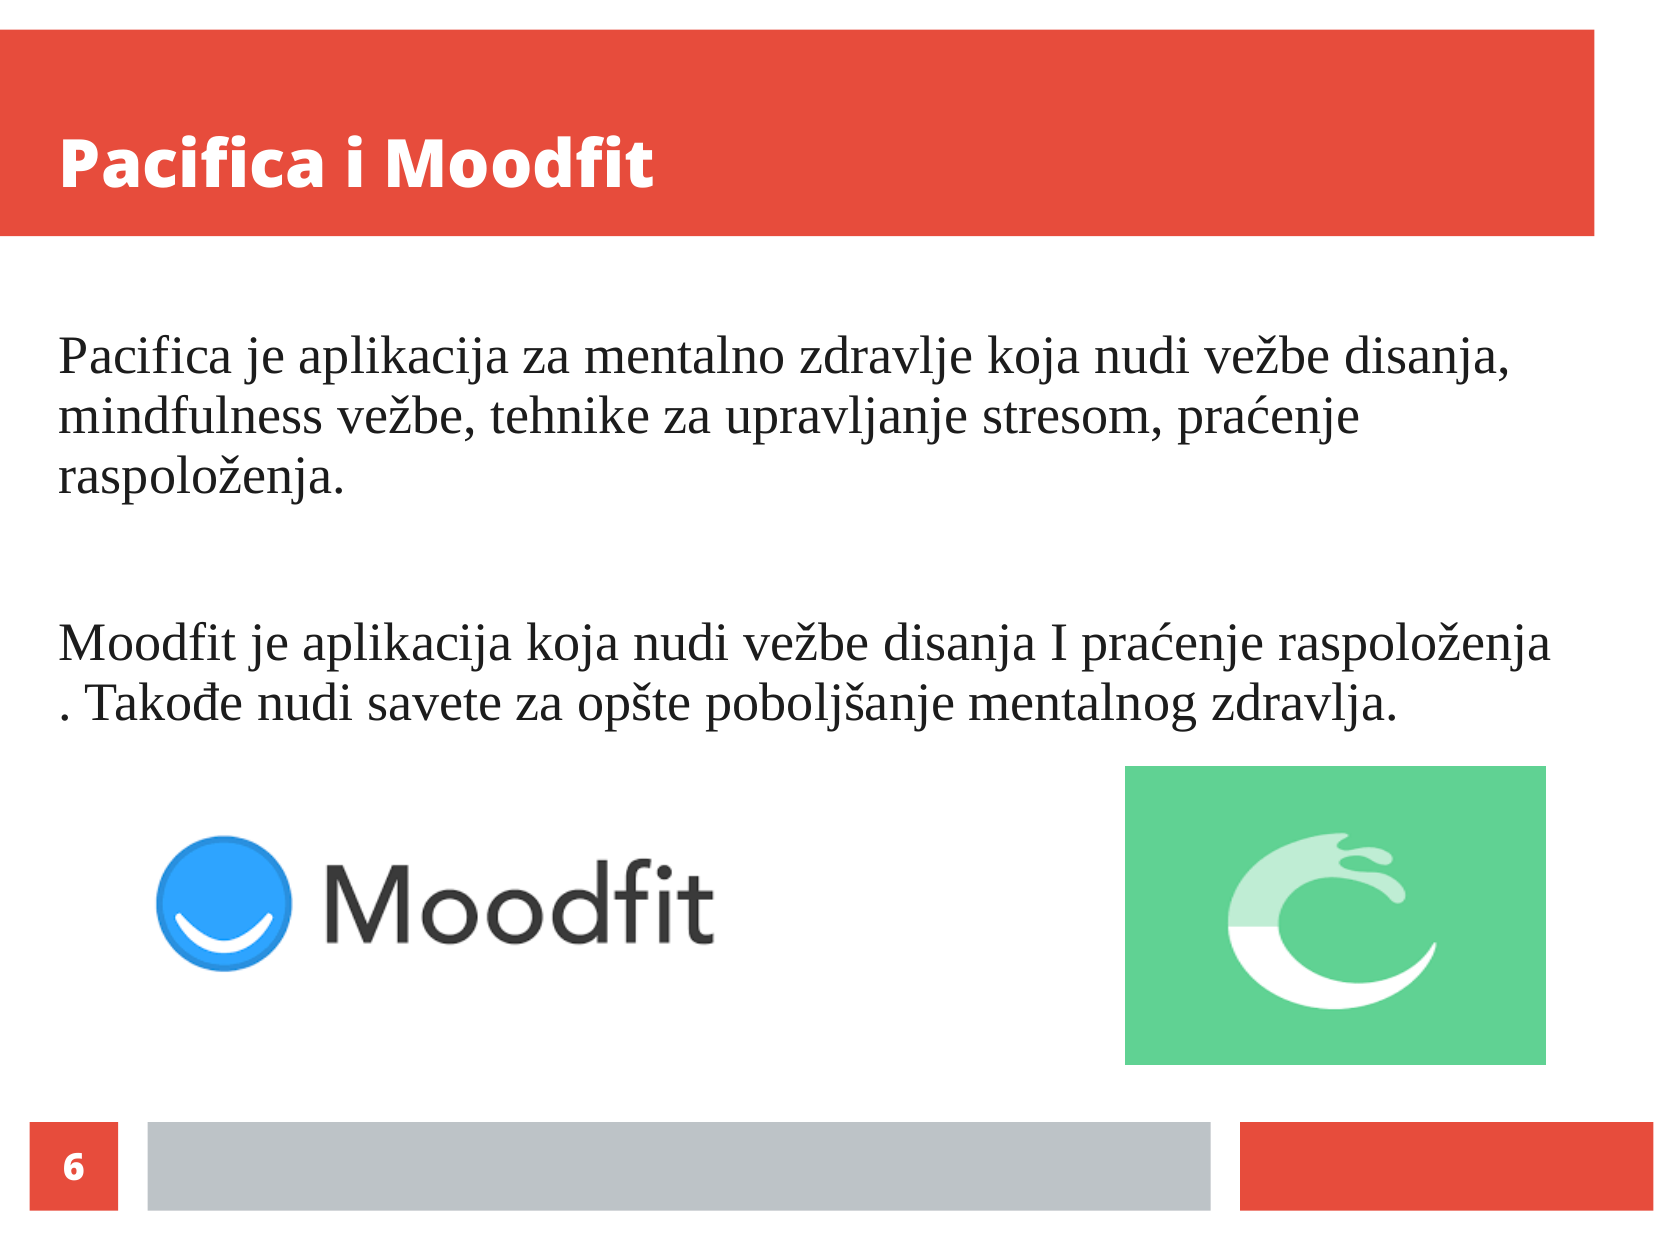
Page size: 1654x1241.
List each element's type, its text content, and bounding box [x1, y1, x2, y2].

title Pacifica i Moodfit [59, 59, 1595, 207]
picture [127, 812, 766, 1006]
list Pacifica je aplikacija za mentalno zdravlje koja nudi vežbe disanja, mindfulness vežbe, tehnike za upravljanje stresom, praćenje raspoloženja. Moodfit je aplikacija koja nudi vežbe disanja I praćenje raspoloženja . Takođe nudi savete za opšte poboljšanje mentalnog zdravlja. [59, 324, 1565, 1093]
picture [1125, 766, 1546, 1066]
